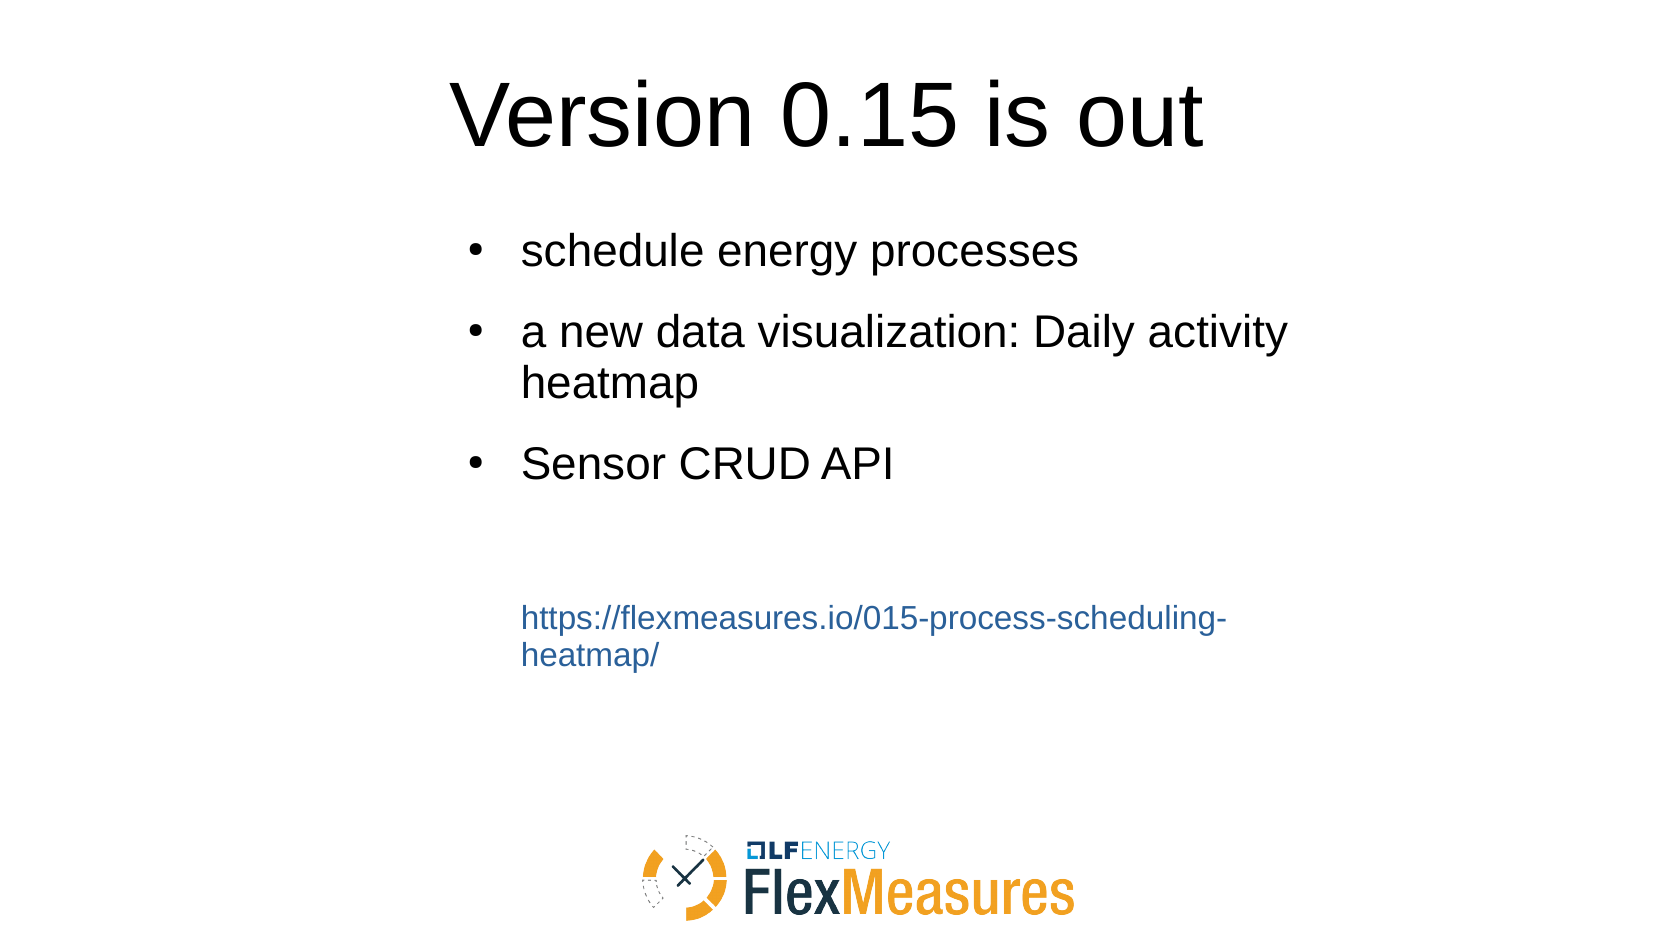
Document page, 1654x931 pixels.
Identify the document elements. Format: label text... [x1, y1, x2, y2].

title Version 0.15 is out [82, 37, 1571, 193]
picture [642, 835, 1074, 921]
list schedule energy processes a new data visualization: Daily activity heatmap Sensor CRUD API https://flexmeasures.io/015-process-scheduling-heatmap/ [450, 225, 1339, 826]
